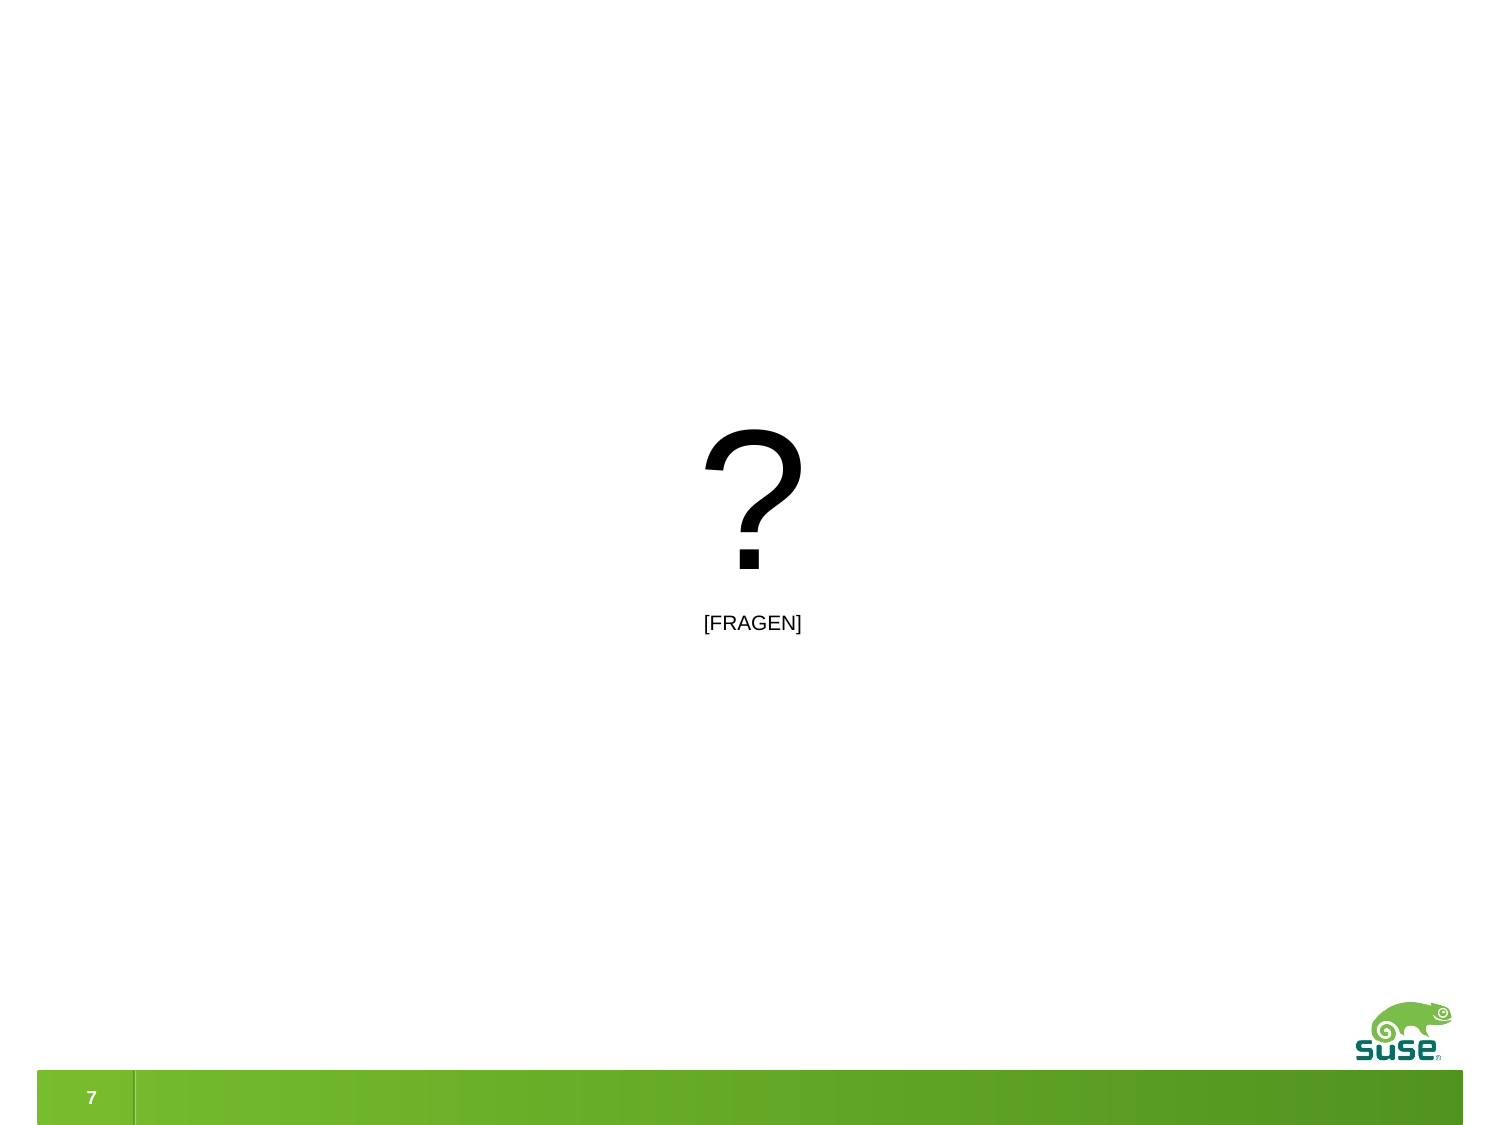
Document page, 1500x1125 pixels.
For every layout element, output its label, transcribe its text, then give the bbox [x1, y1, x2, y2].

subtitle ? [FRAGEN] [135, 41, 1372, 981]
picture [1355, 1001, 1452, 1061]
